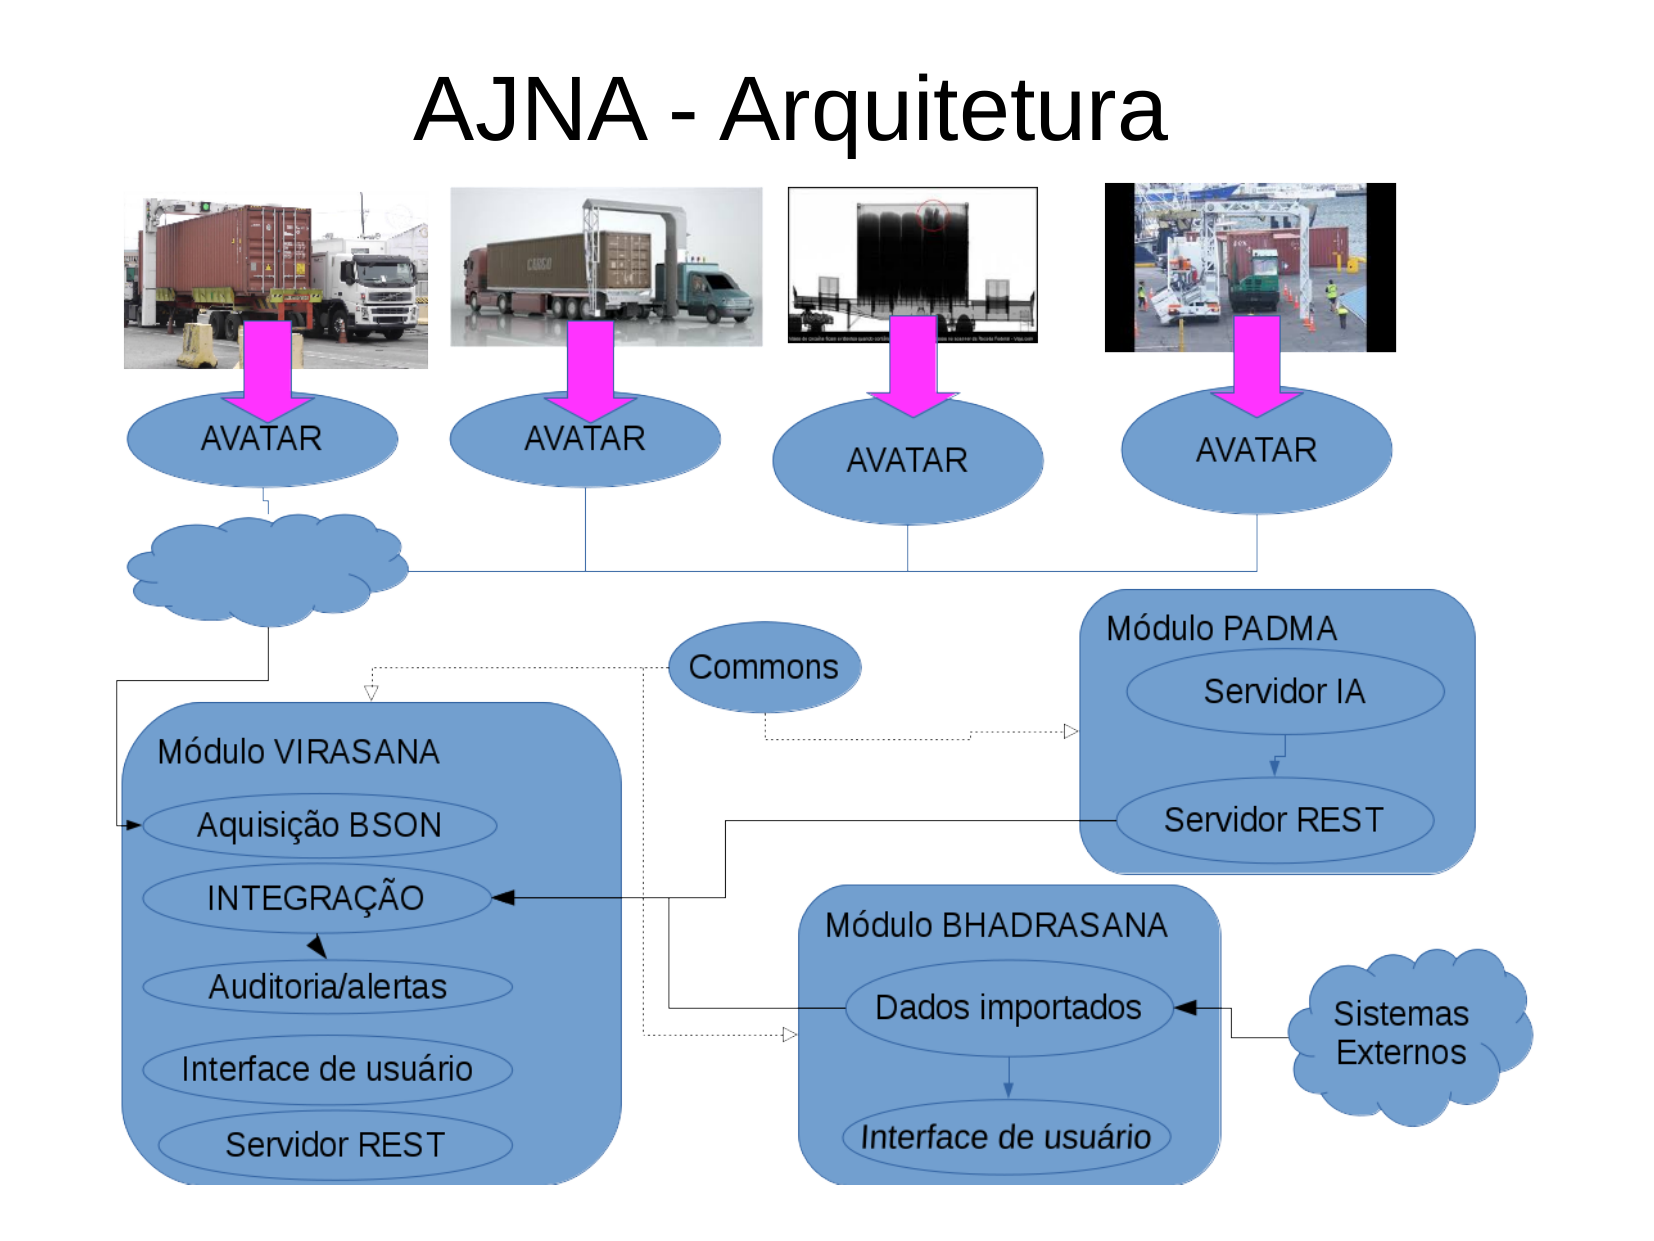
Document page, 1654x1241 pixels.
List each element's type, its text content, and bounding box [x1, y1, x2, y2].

title AJNA - Arquitetura [47, 5, 1536, 213]
picture [106, 165, 1548, 1185]
